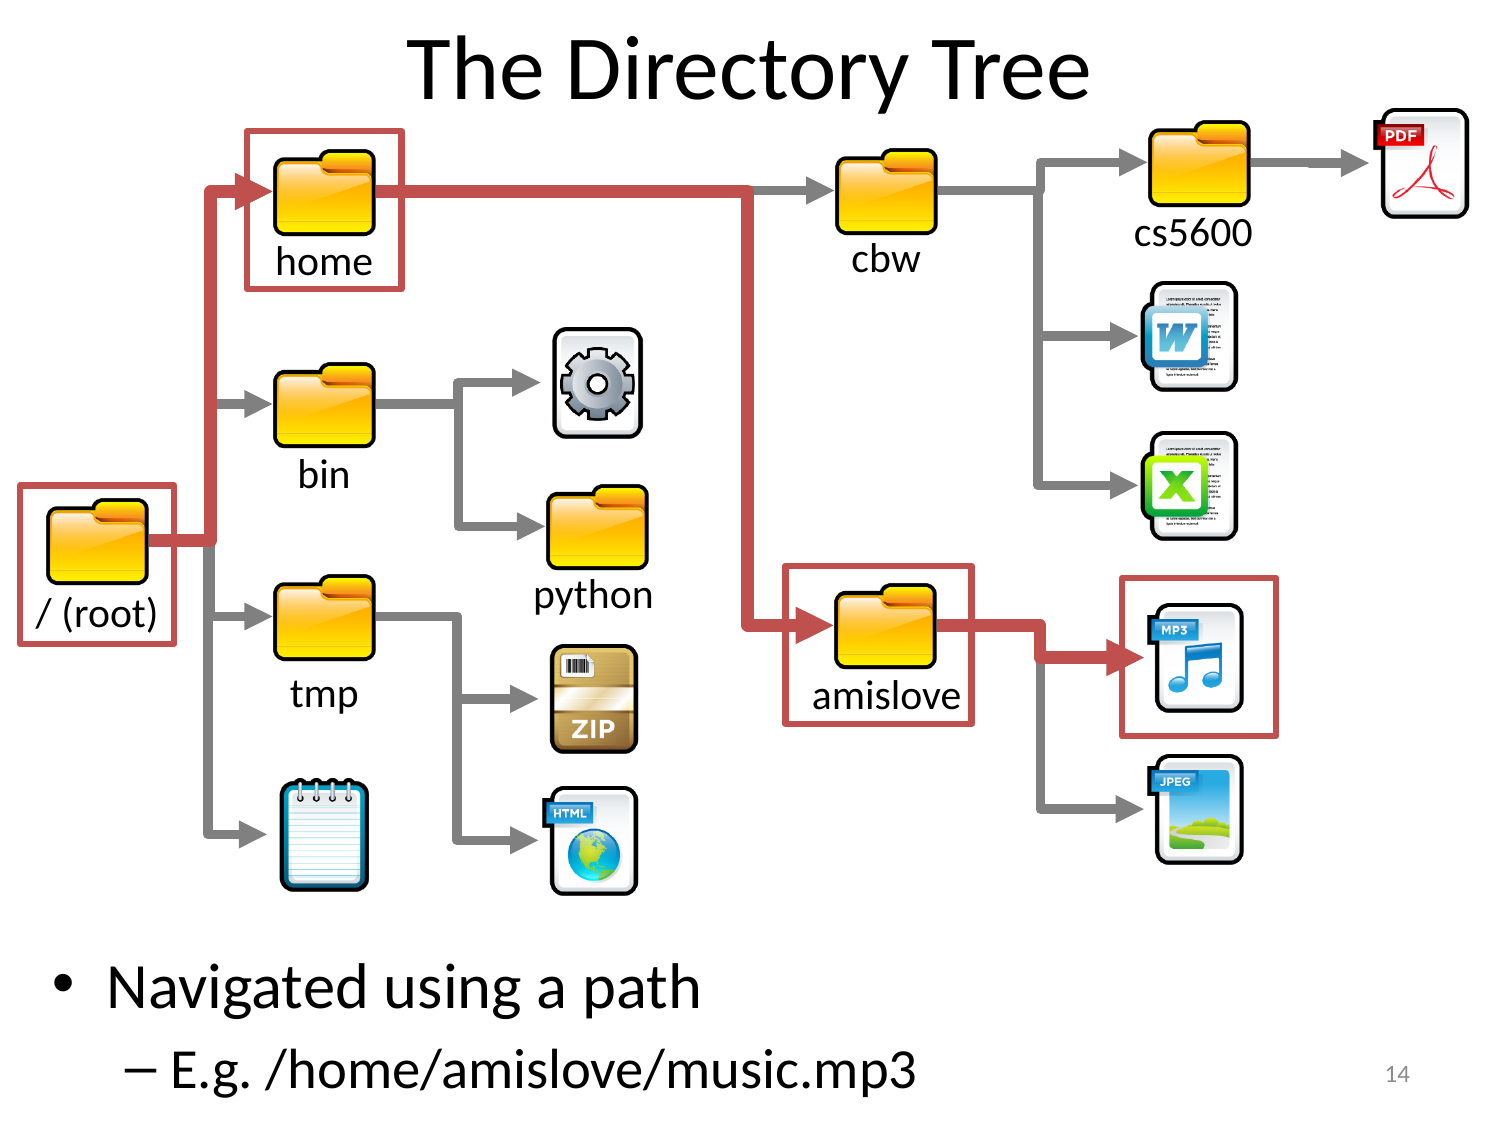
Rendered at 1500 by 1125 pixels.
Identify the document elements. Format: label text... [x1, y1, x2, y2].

picture [1143, 753, 1255, 865]
picture [833, 573, 937, 660]
picture [834, 138, 938, 243]
text_box amislove [796, 660, 968, 721]
picture [1138, 280, 1249, 392]
picture [272, 564, 376, 669]
title The Directory Tree [75, 0, 1425, 126]
picture [266, 777, 382, 892]
text_box cs5600 [1118, 197, 1268, 263]
slide_number <number> [1074, 1042, 1425, 1103]
text_box home [260, 226, 388, 286]
text_box bin [282, 439, 366, 504]
picture [540, 326, 654, 440]
picture [1369, 107, 1480, 219]
text_box tmp [274, 658, 374, 724]
picture [272, 139, 376, 226]
picture [1138, 430, 1249, 541]
picture [45, 489, 149, 578]
picture [538, 643, 649, 754]
picture [272, 352, 376, 456]
picture [545, 474, 649, 559]
text_box cbw [836, 223, 936, 289]
text_box / (root) [23, 578, 171, 641]
picture [538, 785, 649, 896]
text_box python [518, 559, 669, 625]
picture [1143, 602, 1255, 713]
picture [1147, 110, 1251, 197]
list Navigated using a path E.g. /home/amislove/music.mp3 [36, 935, 1461, 1109]
